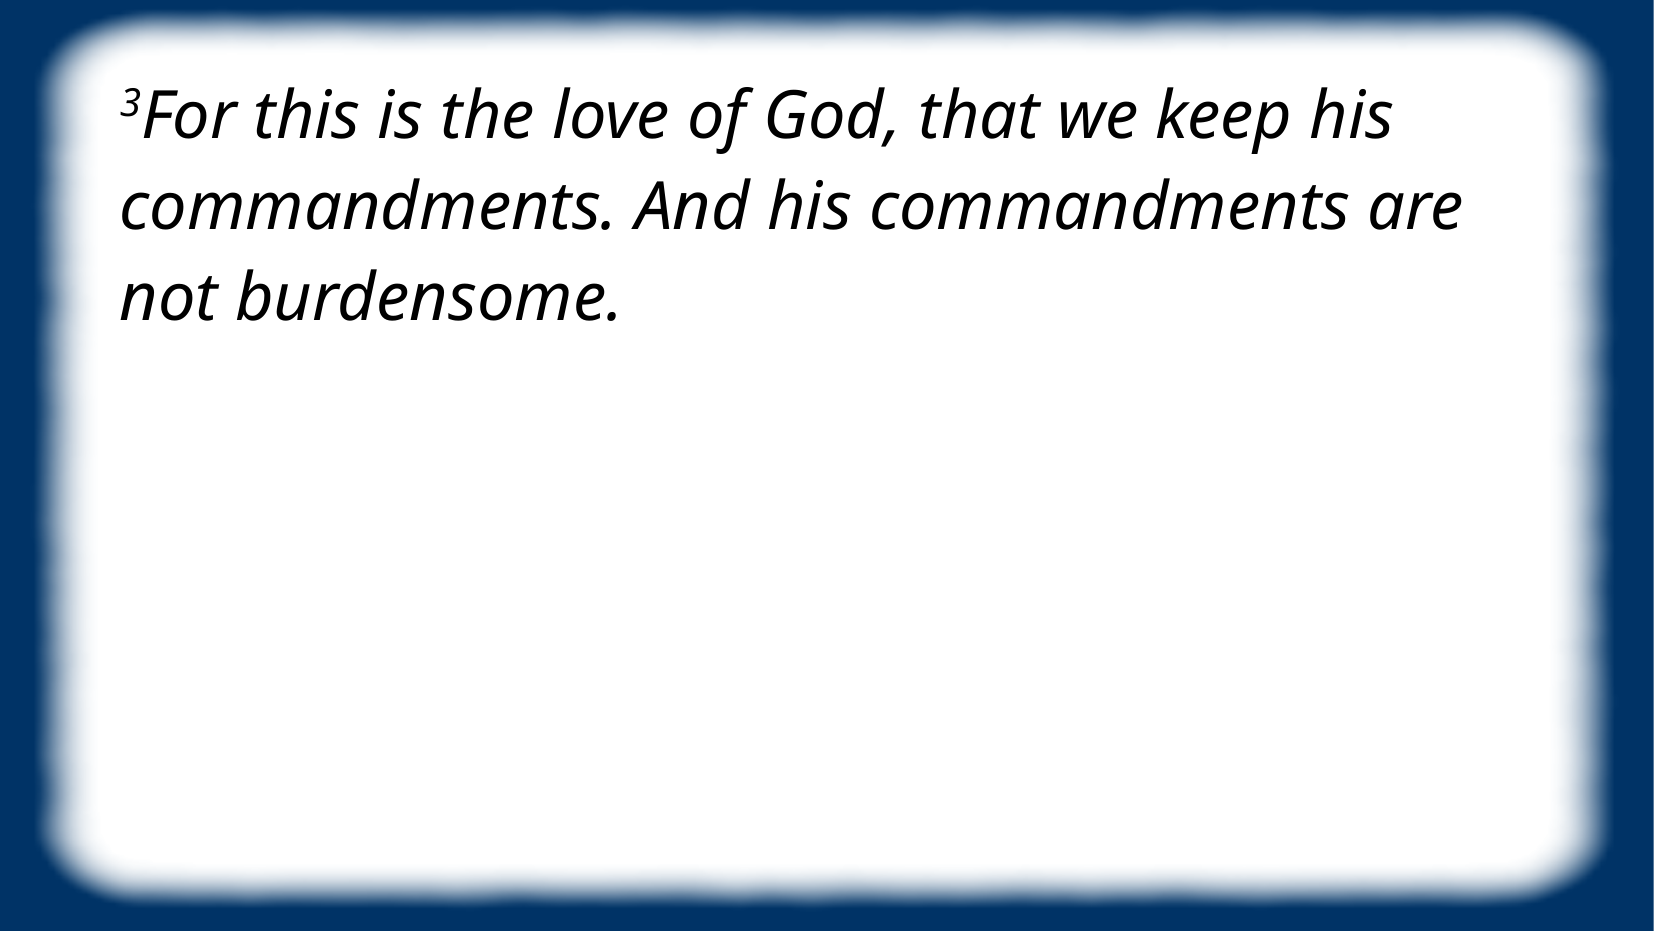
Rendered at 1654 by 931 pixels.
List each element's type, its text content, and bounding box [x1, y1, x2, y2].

text_box 3For this is the love of God, that we keep his commandments. And his commandments are not burdensome. [105, 60, 1546, 346]
picture [0, 0, 1654, 931]
